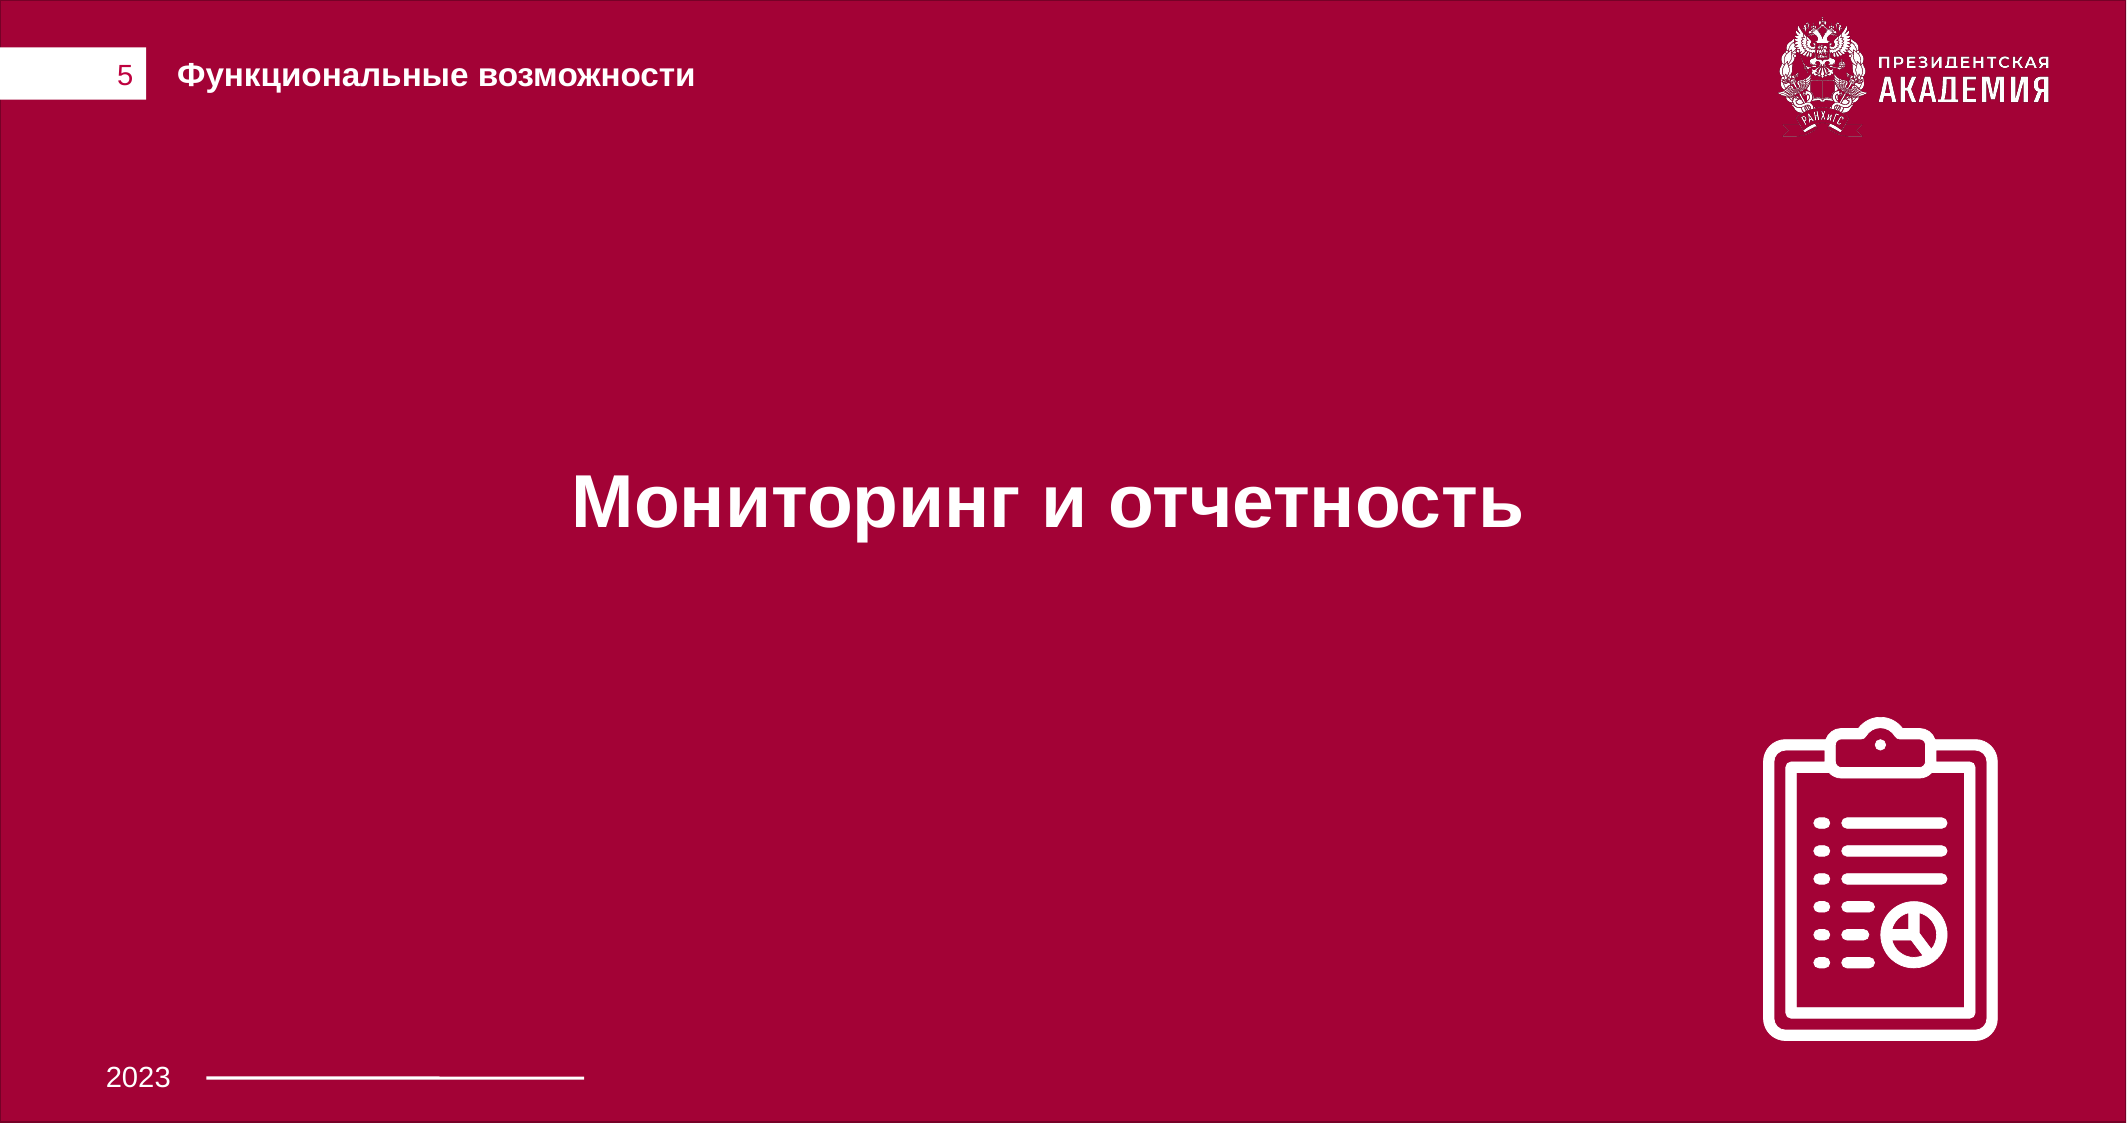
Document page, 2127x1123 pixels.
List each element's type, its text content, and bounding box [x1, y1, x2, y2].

text_box Функциональные возможности [177, 43, 768, 103]
slide_number <номер> [0, 43, 149, 104]
picture [1718, 717, 2043, 1041]
subtitle Мониторинг и отчетность [295, 442, 1802, 562]
picture [1752, 0, 2073, 161]
